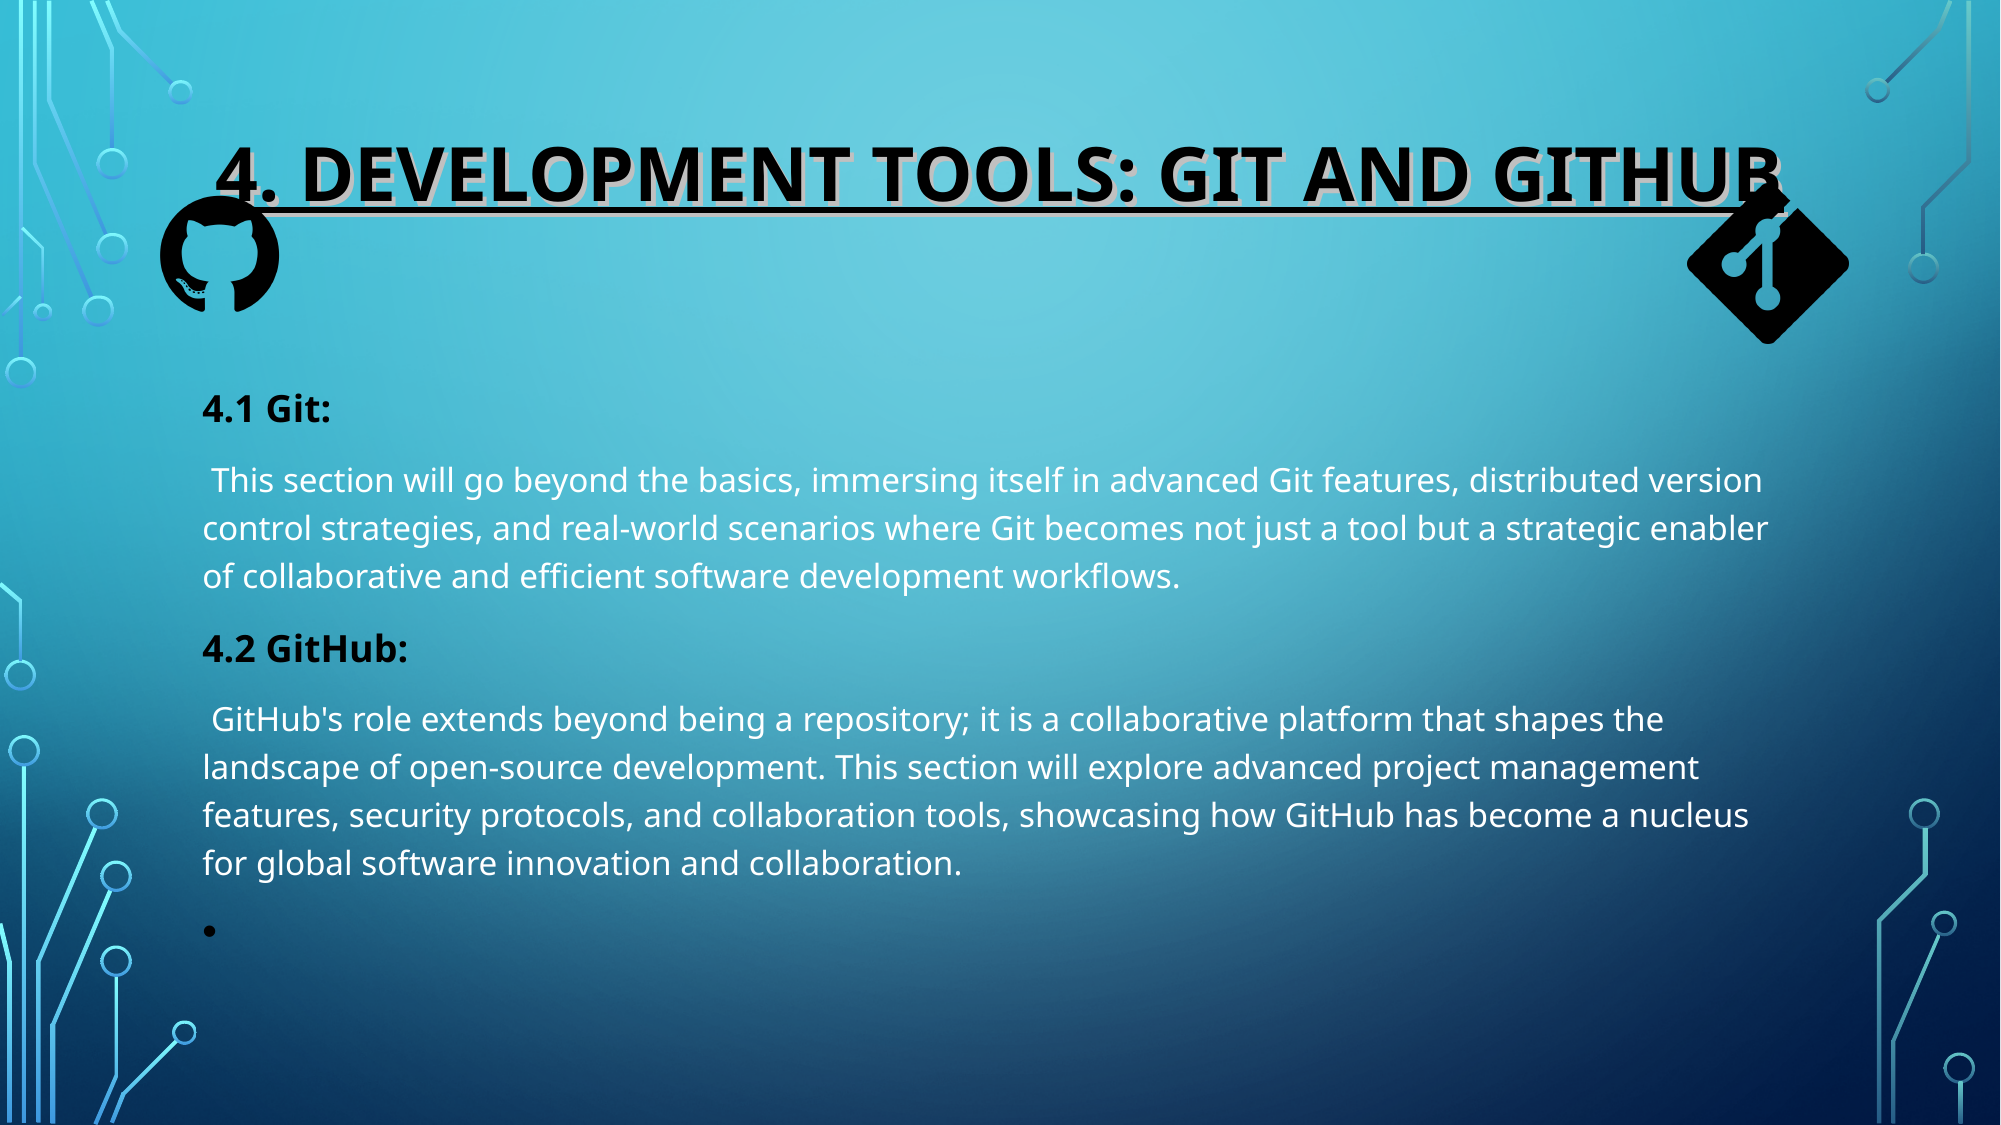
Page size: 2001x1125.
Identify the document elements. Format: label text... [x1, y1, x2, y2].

picture [1687, 183, 1849, 344]
picture [151, 183, 288, 320]
list 4.1 Git: This section will go beyond the basics, immersing itself in advanced Git features, distributed version control strategies, and real-world scenarios where Git becomes not just a tool but a strategic enabler of collaborative and efficient software development workflows. 4.2 GitHub: GitHub's role extends beyond being a repository; it is a collaborative platform that shapes the landscape of open-source development. This section will explore advanced project management features, security protocols, and collaboration tools, showcasing how GitHub has become a nucleus for global software innovation and collaboration. [187, 369, 1813, 951]
title 4. Development Tools: Git and GitHub [187, 101, 1813, 344]
